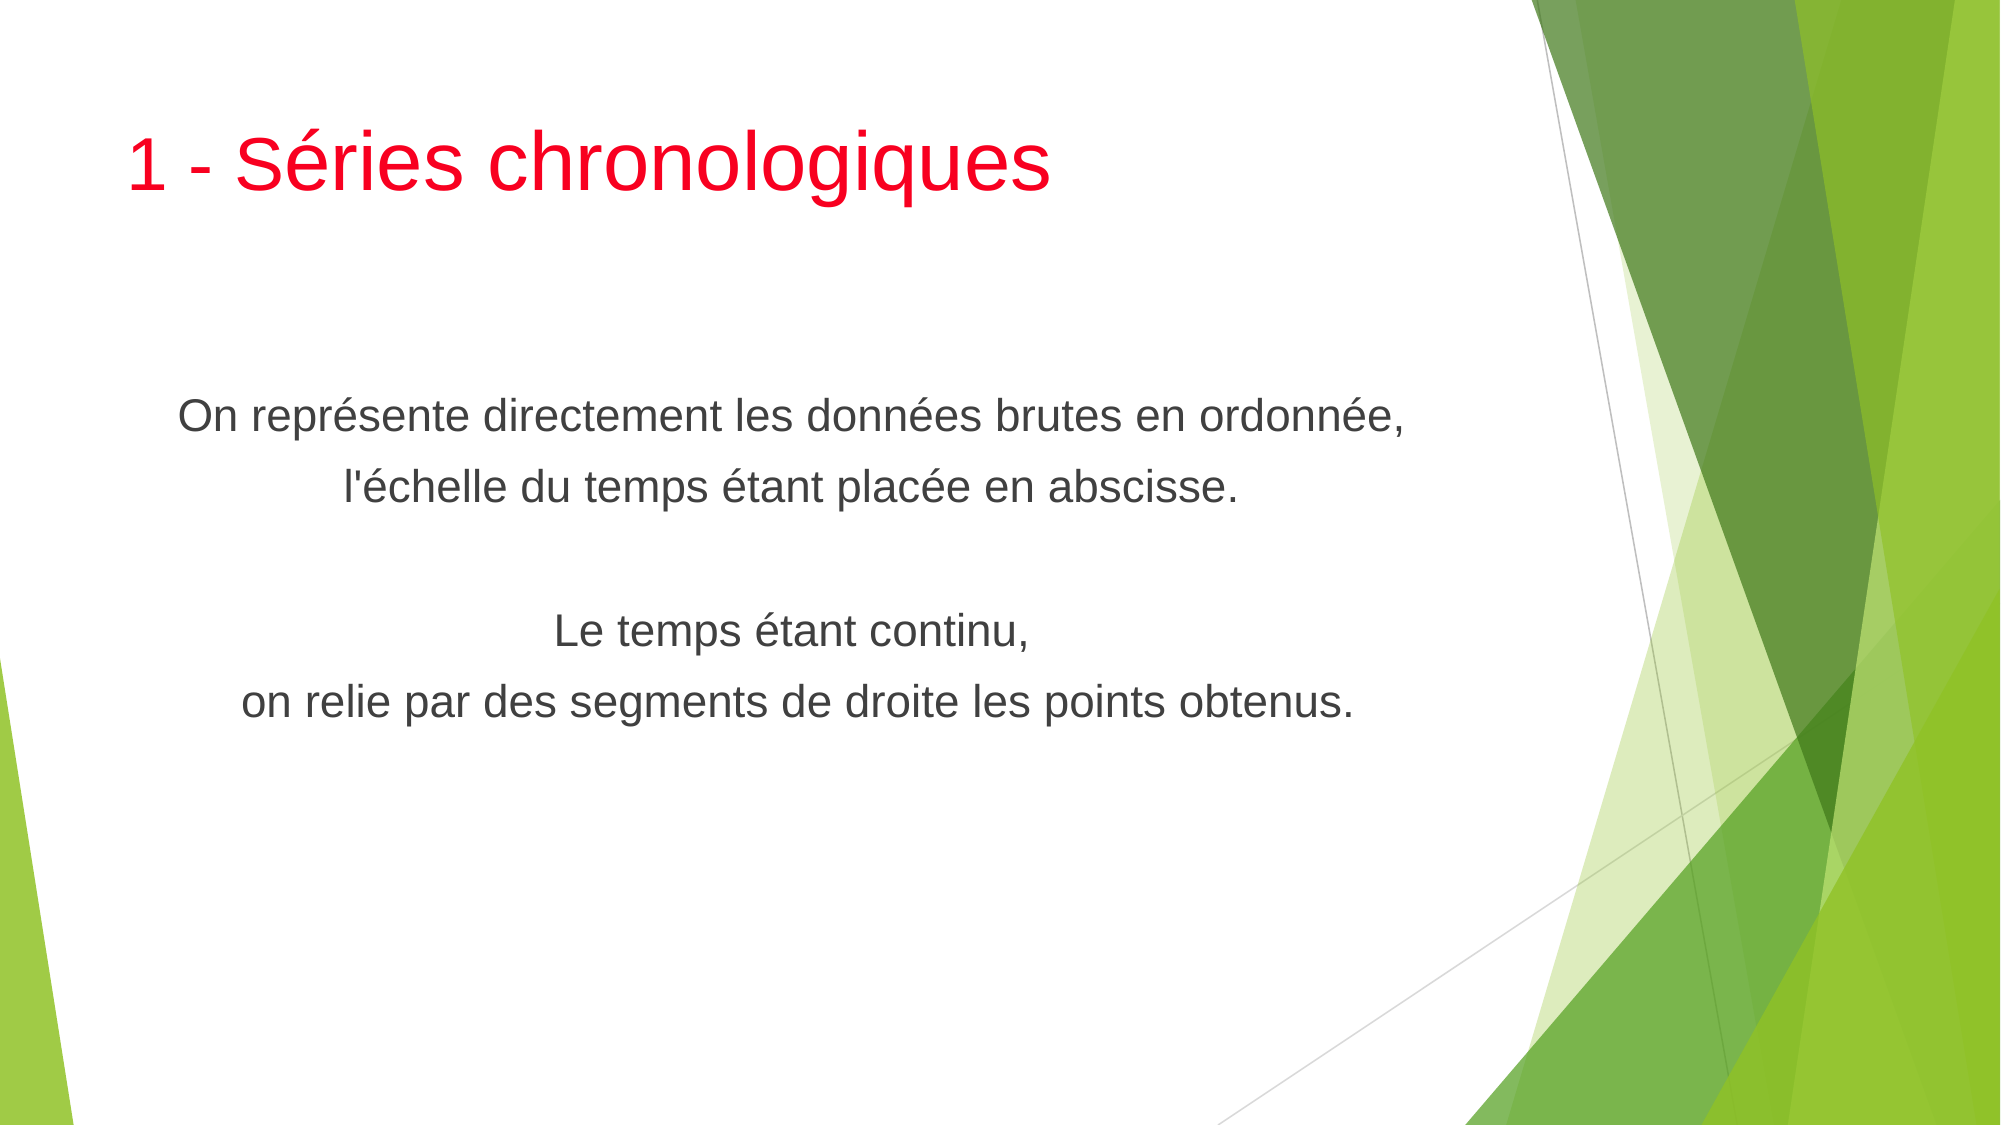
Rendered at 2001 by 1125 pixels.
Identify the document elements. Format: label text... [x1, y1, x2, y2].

list On représente directement les données brutes en ordonnée, l'échelle du temps étant placée en abscisse. Le temps étant continu, on relie par des segments de droite les points obtenus. [106, 377, 1531, 886]
title 1 - Séries chronologiques [111, 99, 1522, 235]
